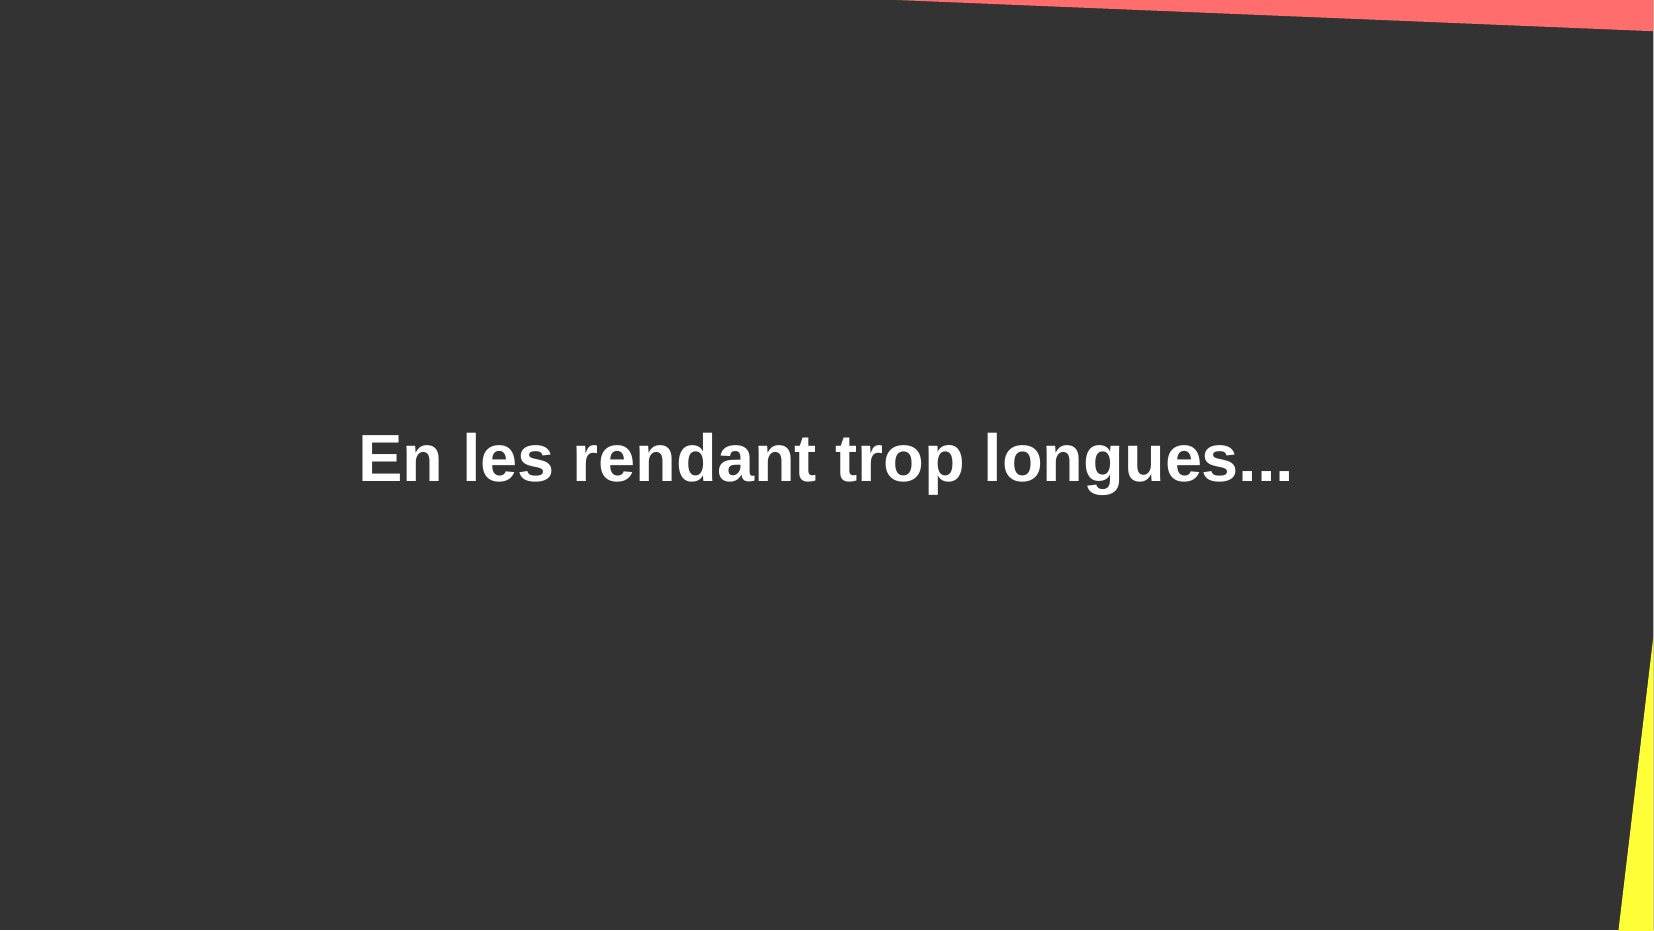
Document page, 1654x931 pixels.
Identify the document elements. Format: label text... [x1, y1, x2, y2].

text_box [1618, 631, 1654, 931]
text_box [896, 0, 1654, 32]
title En les rendant trop longues... [31, 420, 1622, 510]
